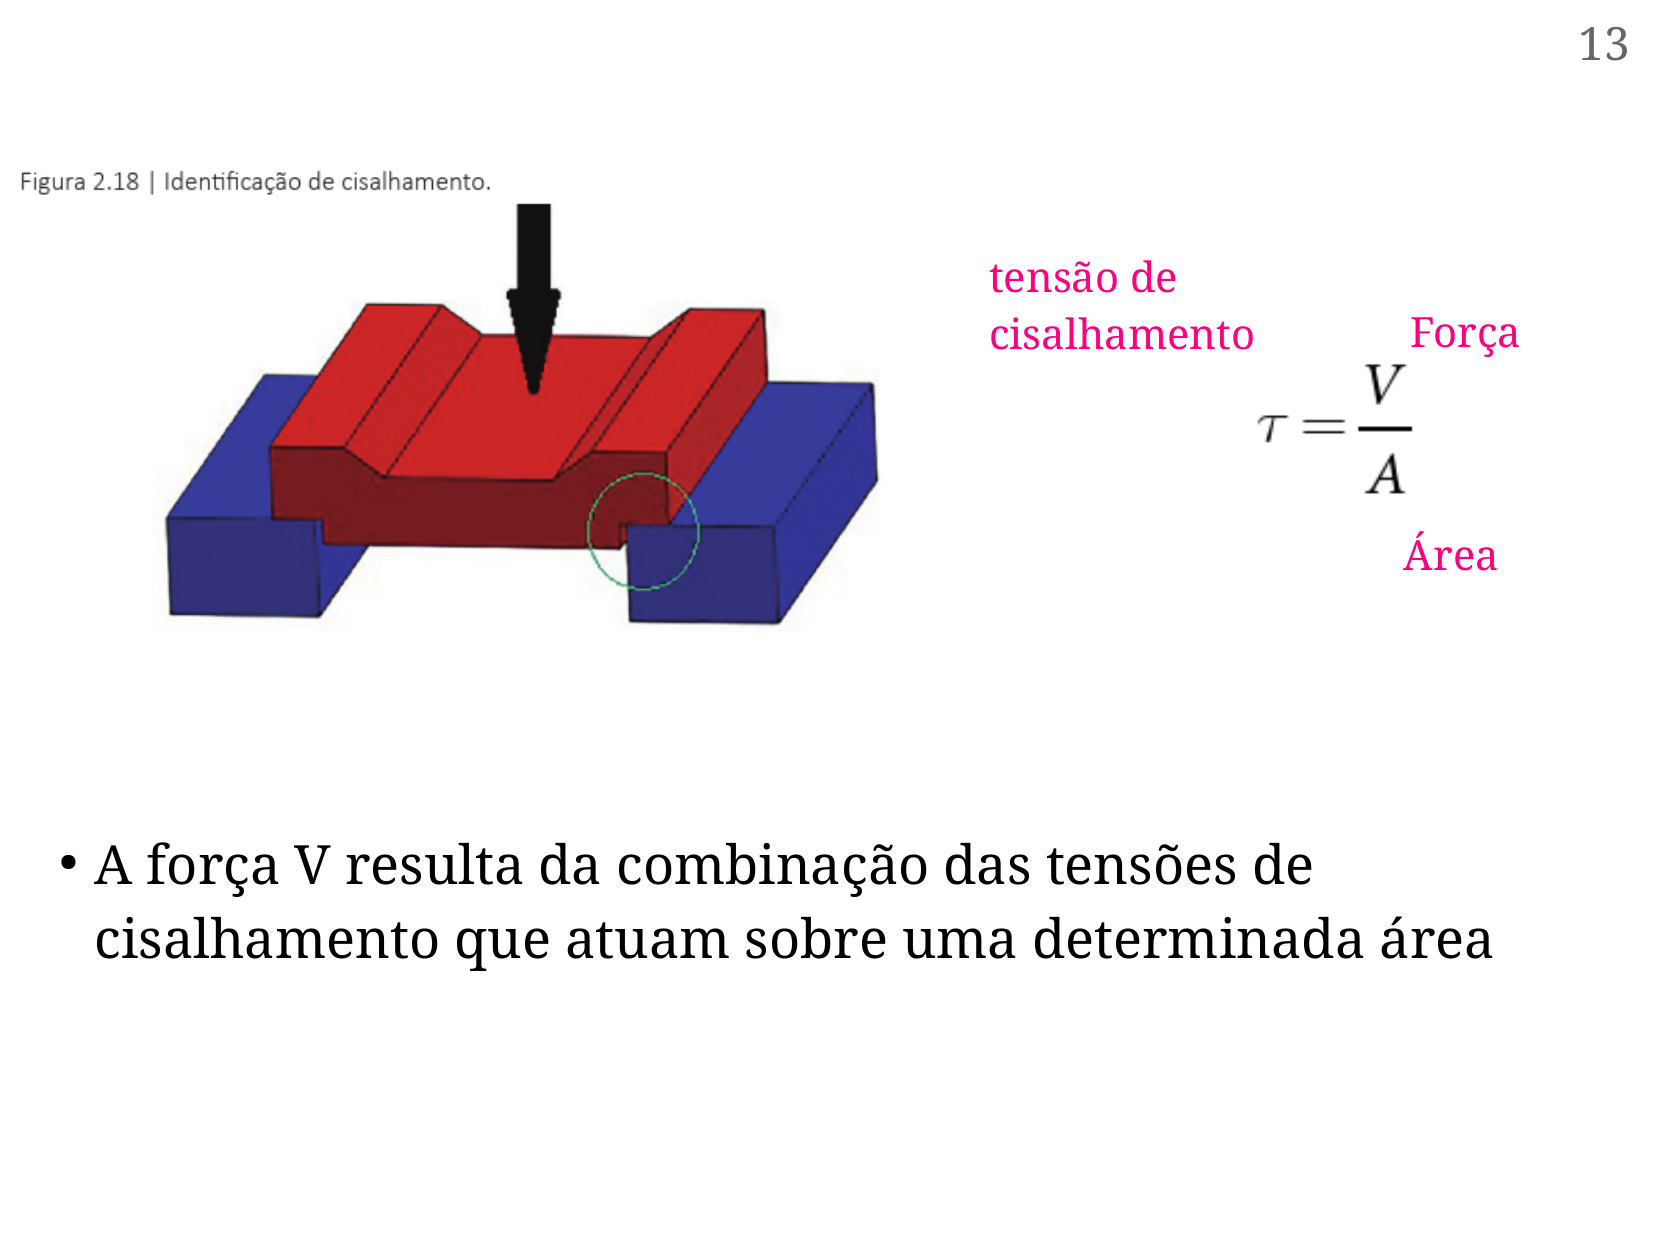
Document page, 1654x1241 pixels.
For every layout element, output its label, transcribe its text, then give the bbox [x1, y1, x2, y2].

text_box tensão de cisalhamento [974, 240, 1285, 370]
picture [1254, 354, 1426, 505]
text_box Área [1389, 518, 1514, 591]
picture [16, 162, 901, 642]
text_box Força [1395, 295, 1588, 368]
list A força V resulta da combinação das tensões de cisalhamento que atuam sobre uma determinada área [59, 826, 1595, 1211]
